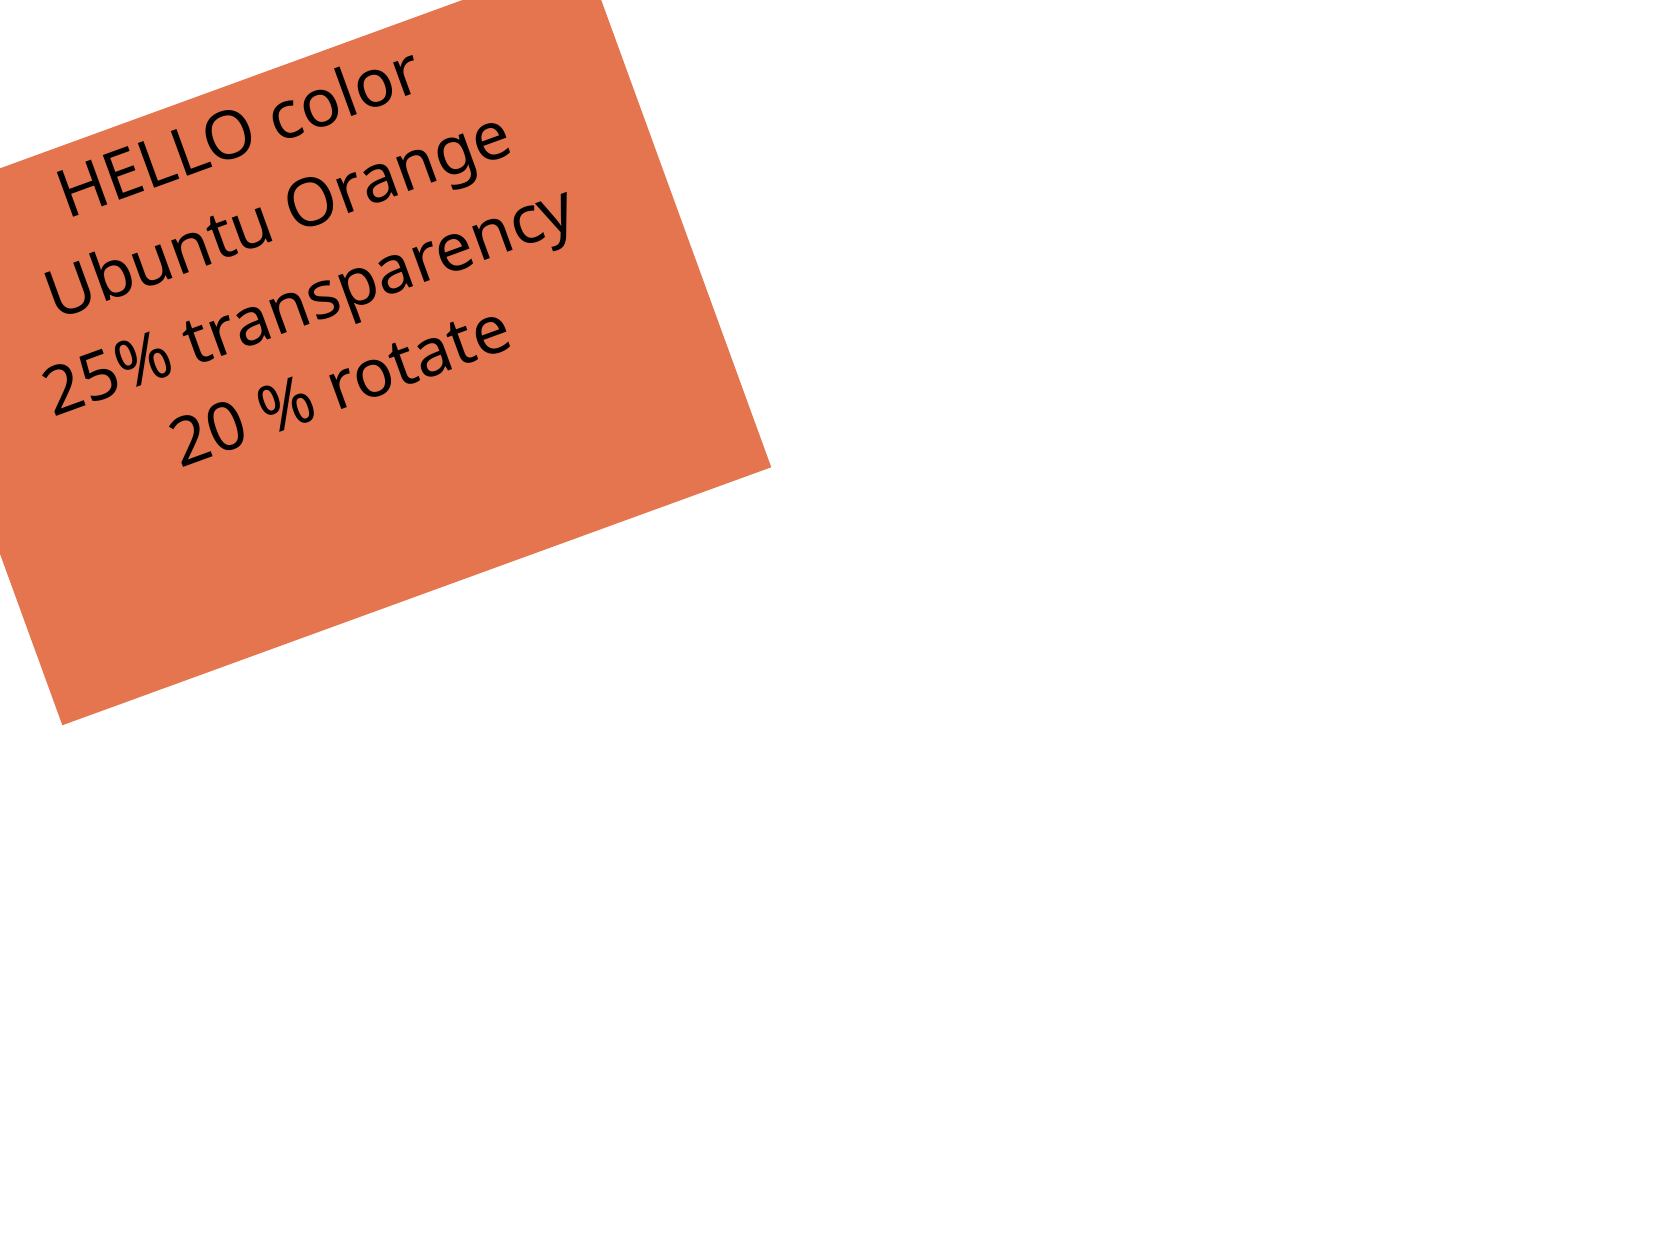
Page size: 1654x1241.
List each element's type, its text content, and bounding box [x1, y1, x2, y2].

subtitle HELLO color Ubuntu Orange 25% transparency 20 % rotate [0, 0, 767, 714]
